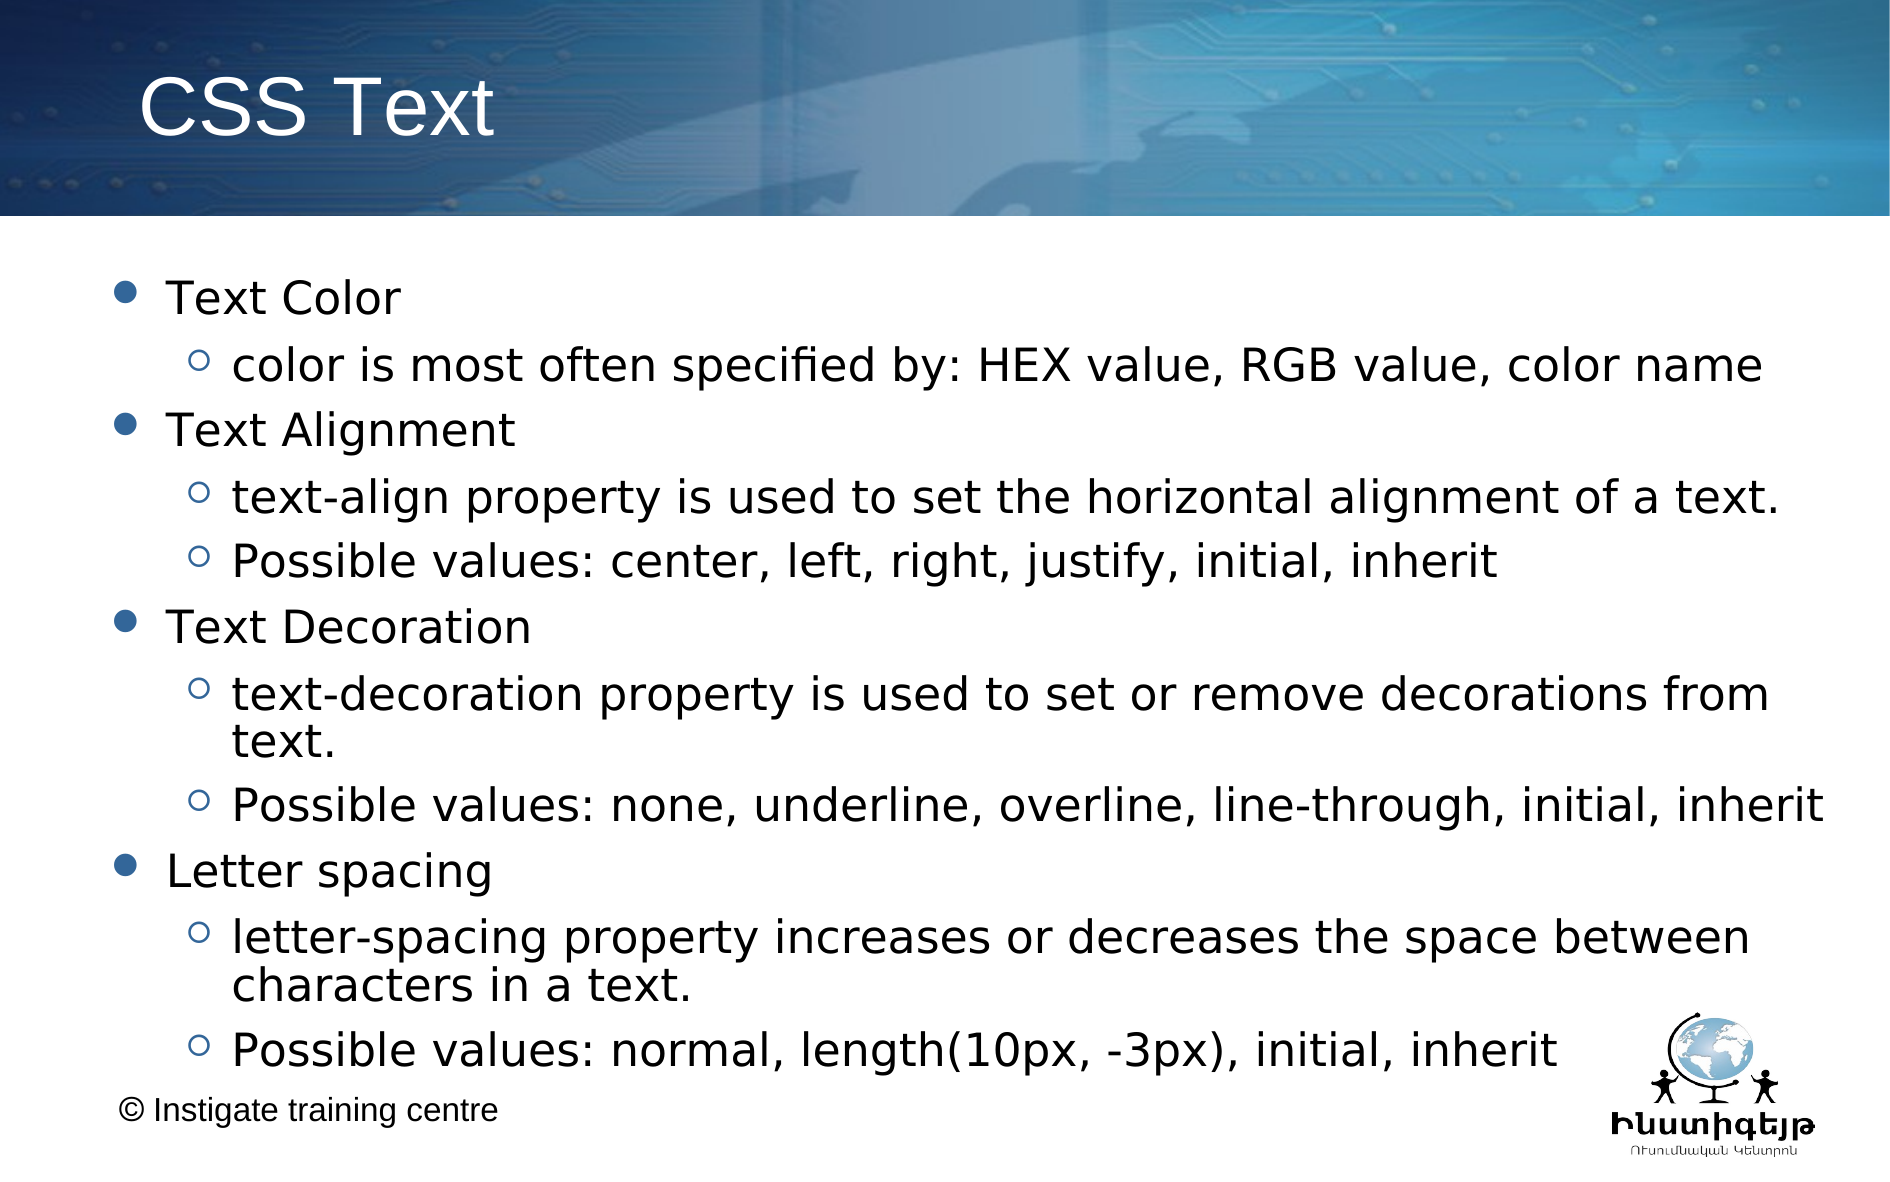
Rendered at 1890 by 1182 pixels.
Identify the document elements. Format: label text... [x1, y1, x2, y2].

list Text Color color is most often specified by: HEX value, RGB value, color name Text Alignment text-align property is used to set the horizontal alignment of a text. Possible values: center, left, right, justify, initial, inherit Text Decoration text-decoration property is used to set or remove decorations from text. Possible values: none, underline, overline, line-through, initial, inherit Letter spacing letter-spacing property increases or decreases the space between characters in a text. Possible values: normal, length(10px, -3px), initial, inherit [110, 276, 1838, 306]
picture [1612, 1012, 1815, 1157]
picture [0, 0, 1890, 216]
